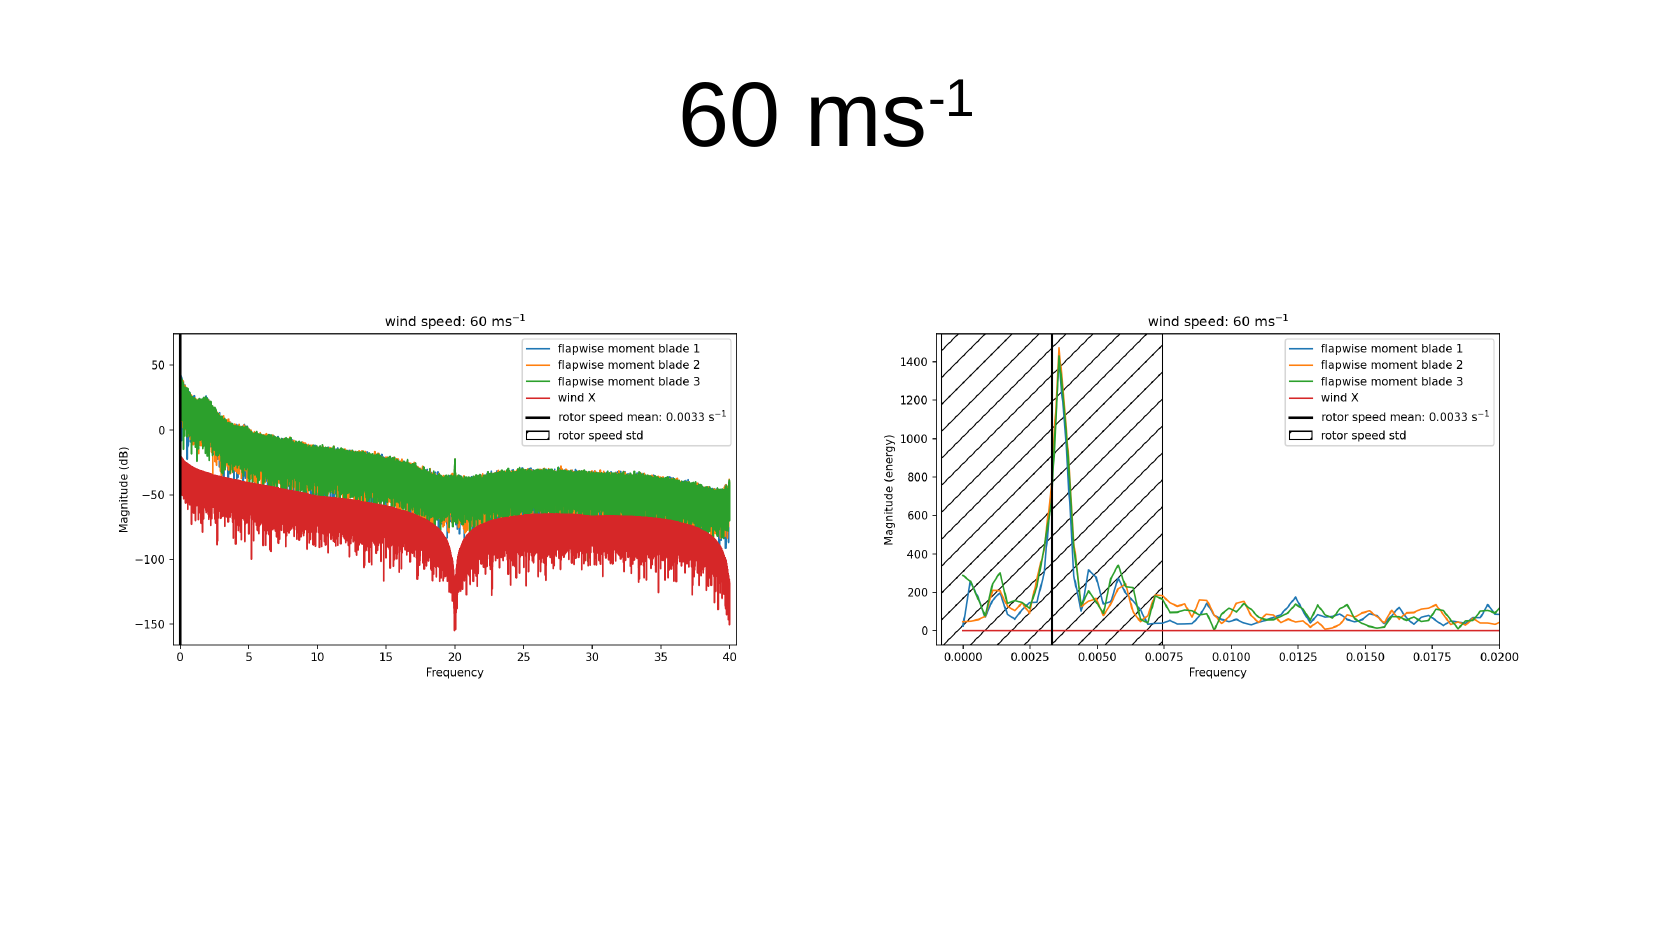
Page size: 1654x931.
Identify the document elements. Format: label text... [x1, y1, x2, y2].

picture [845, 285, 1572, 689]
picture [82, 285, 809, 689]
title 60 ms-1 [82, 37, 1571, 193]
